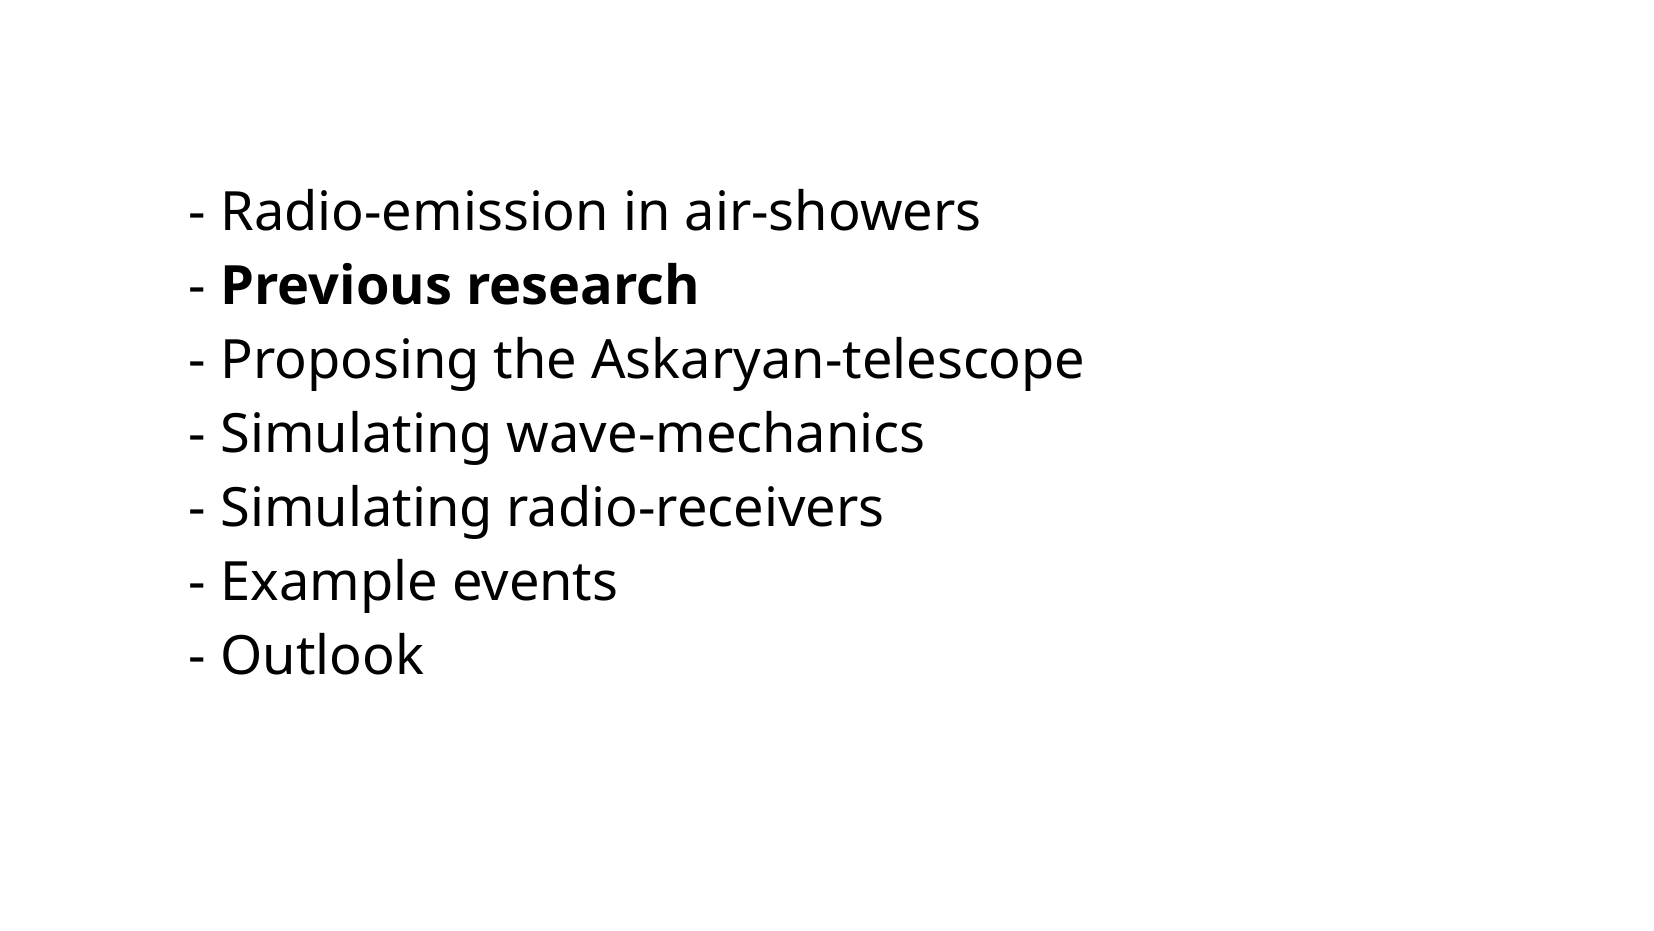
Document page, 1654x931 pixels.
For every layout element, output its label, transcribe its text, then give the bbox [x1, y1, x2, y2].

text_box - Radio-emission in air-showers - Previous research - Proposing the Askaryan-telescope - Simulating wave-mechanics - Simulating radio-receivers - Example events - Outlook [174, 165, 1447, 820]
